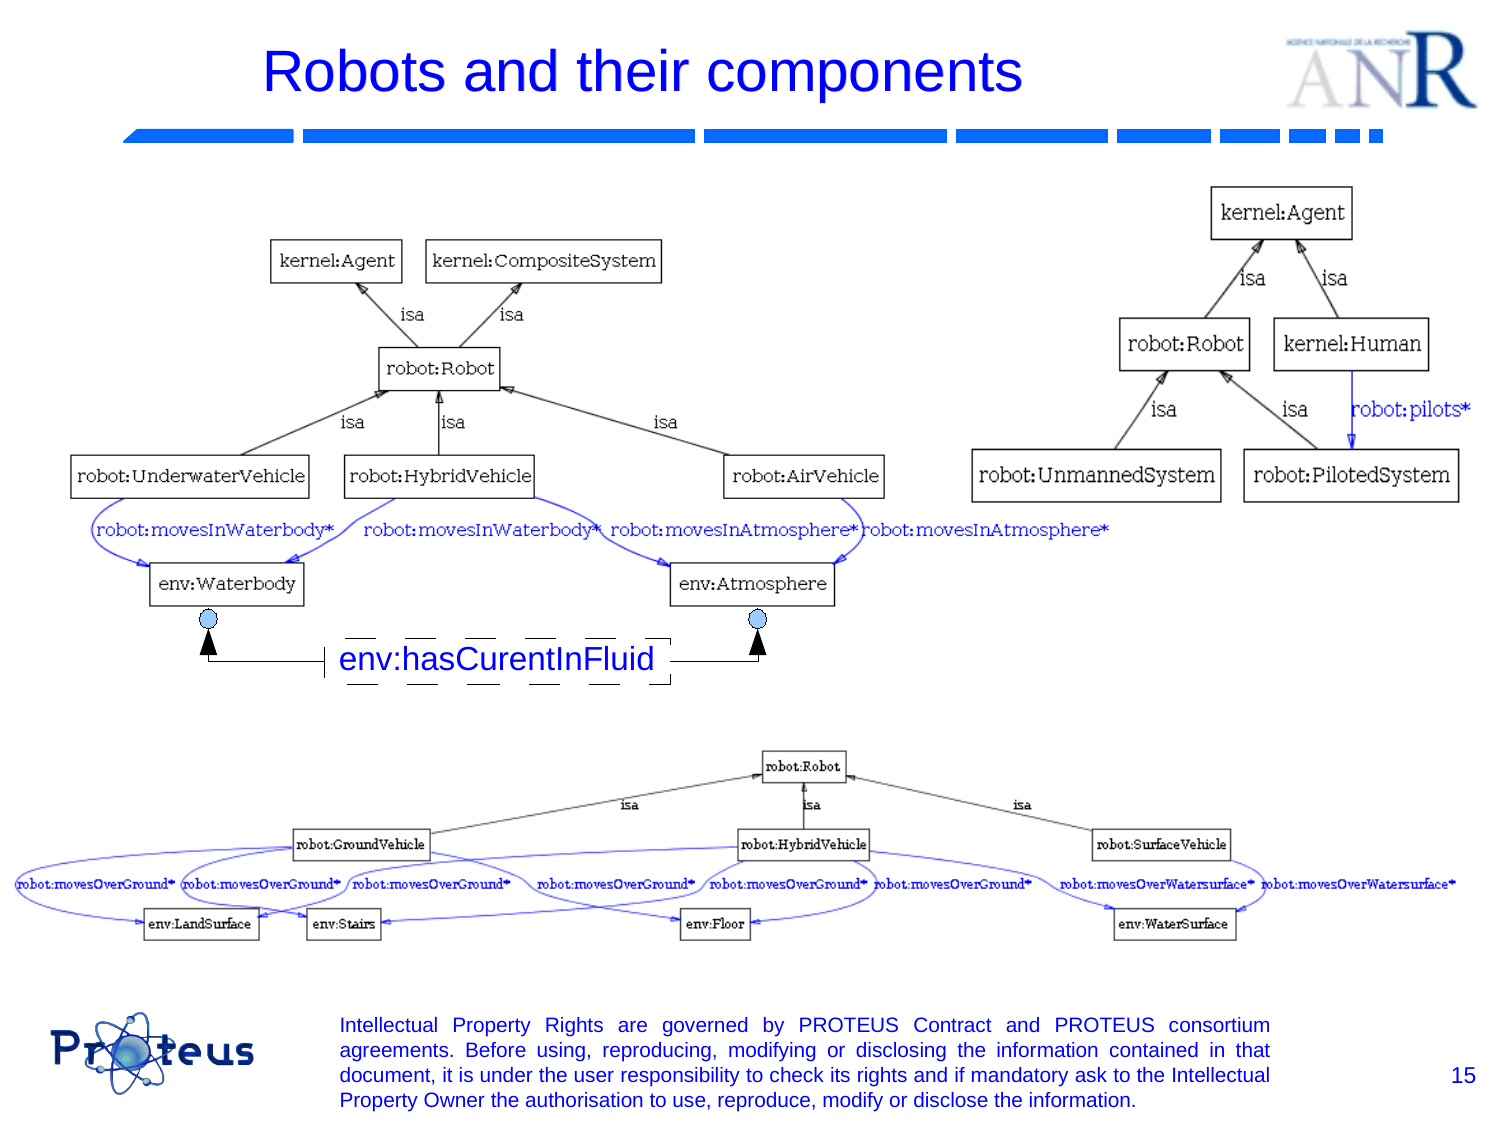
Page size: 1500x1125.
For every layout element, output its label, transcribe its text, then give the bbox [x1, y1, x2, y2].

title Robots and their components [23, 11, 1264, 130]
picture [0, 737, 1500, 978]
text_box [199, 608, 218, 629]
text_box env:hasCurentInFluid [324, 638, 671, 685]
picture [45, 150, 1480, 633]
picture [1281, 27, 1484, 115]
picture [35, 1003, 272, 1101]
text_box [748, 608, 767, 629]
